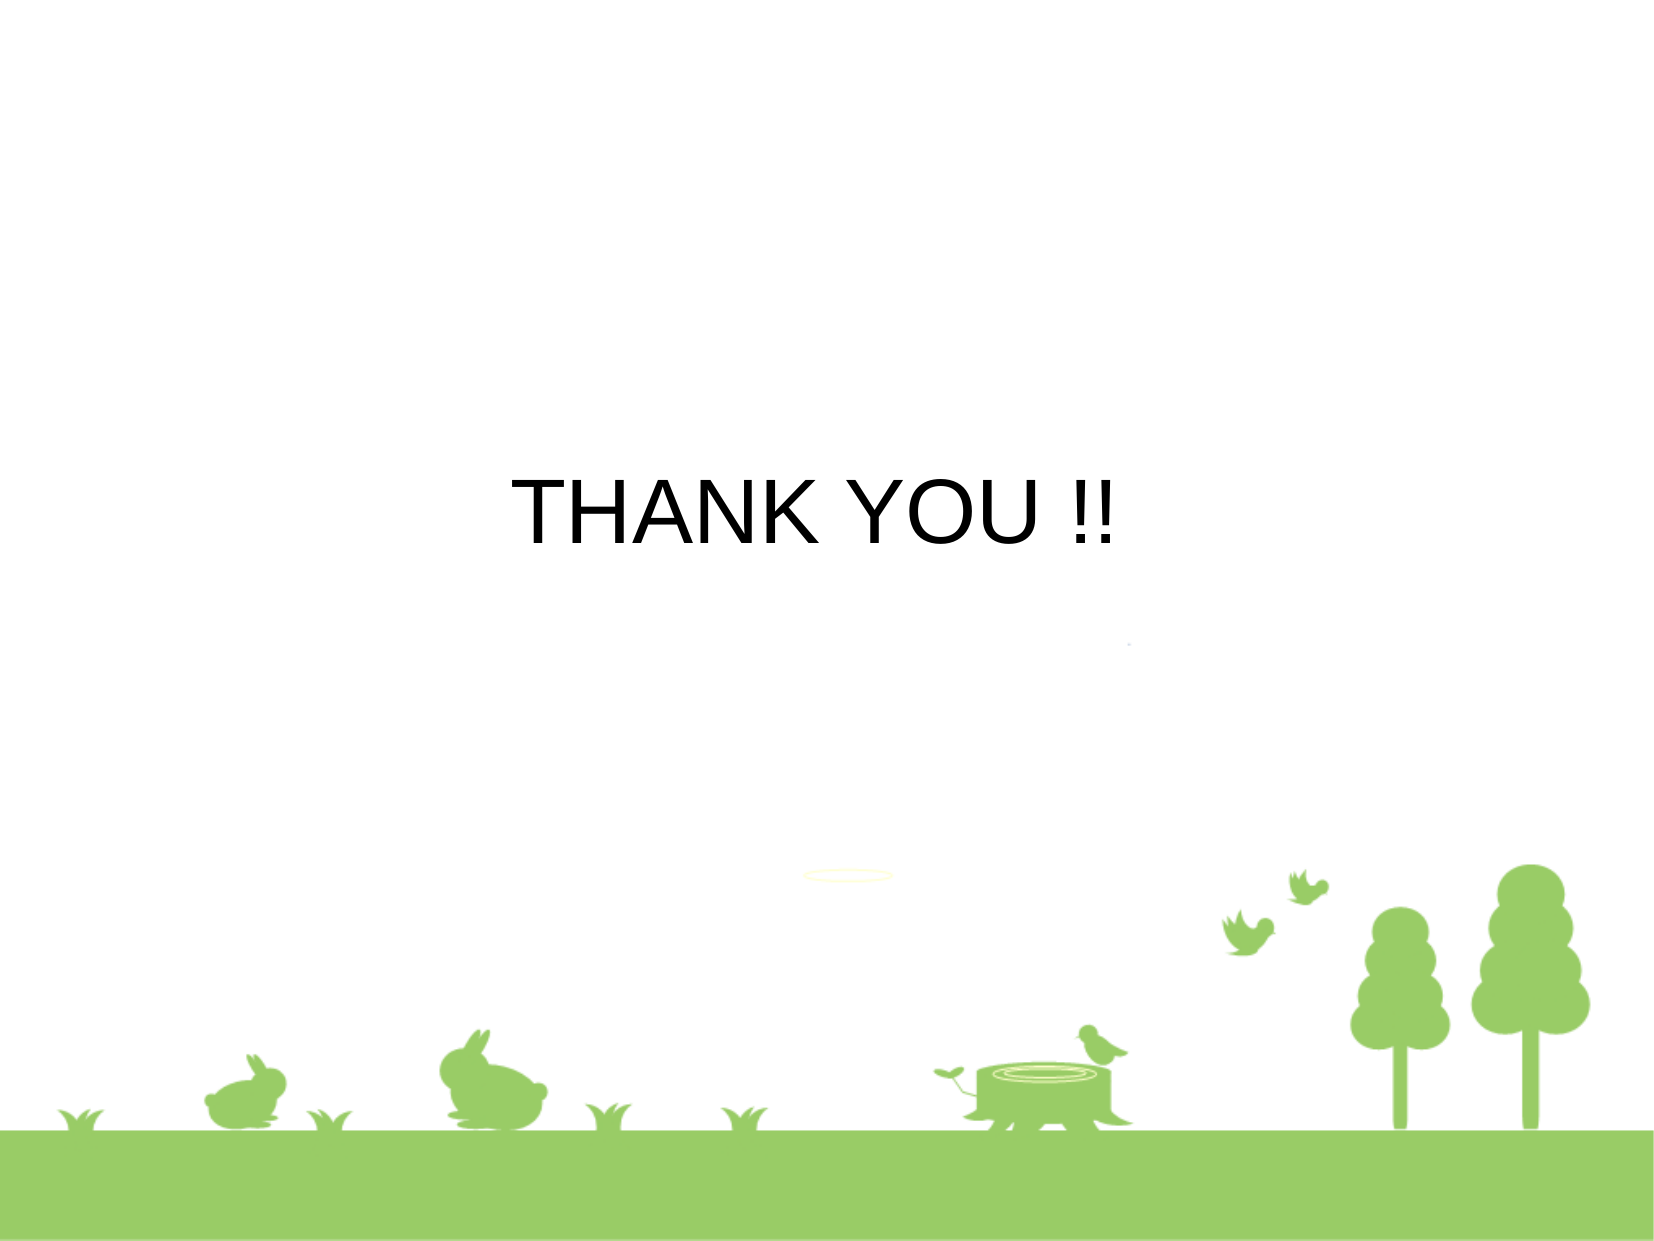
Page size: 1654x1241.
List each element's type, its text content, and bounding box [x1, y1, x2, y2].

title THANK YOU !! [70, 362, 1559, 662]
picture [0, 0, 1654, 1241]
